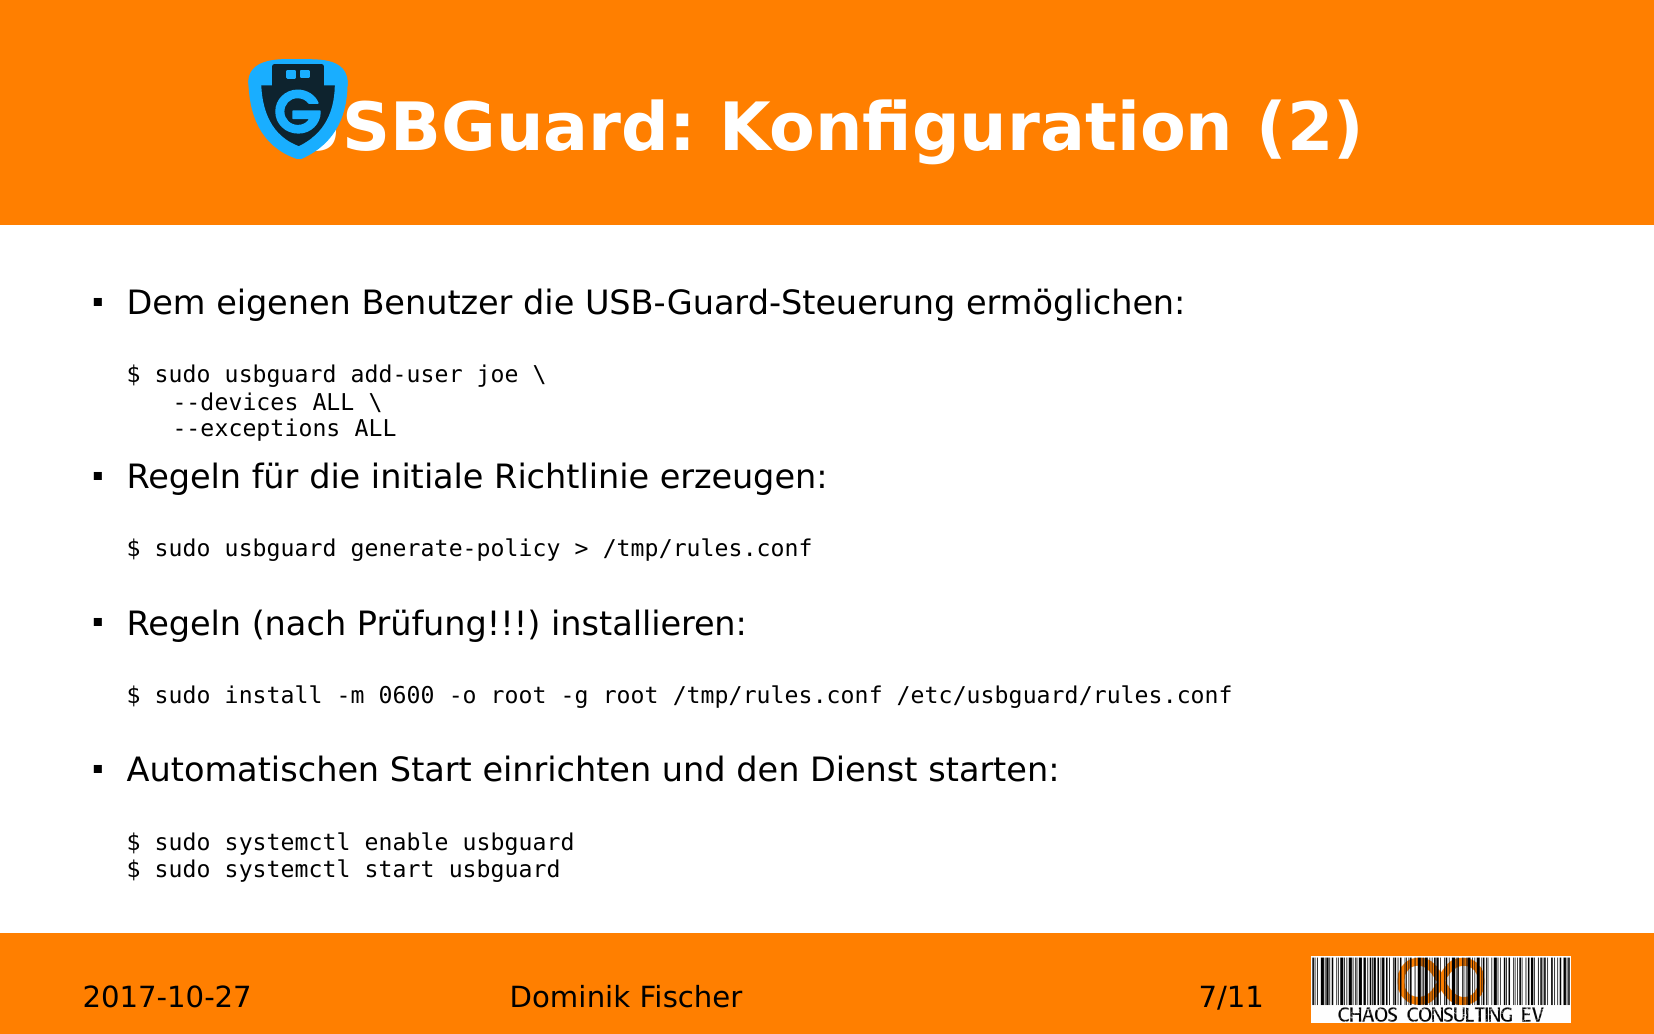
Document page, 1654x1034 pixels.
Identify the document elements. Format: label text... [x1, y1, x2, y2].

list Dem eigenen Benutzer die USB-Guard-Steuerung ermöglichen: $ sudo usbguard add-user joe \ --devices ALL \ --exceptions ALL Regeln für die initiale Richtlinie erzeugen: $ sudo usbguard generate-policy > /tmp/rules.conf Regeln (nach Prüfung!!!) installieren: $ sudo install -m 0600 -o root -g root /tmp/rules.conf /etc/usbguard/rules.conf Automatischen Start einrichten und den Dienst starten: $ sudo systemctl enable usbguard $ sudo systemctl start usbguard [82, 283, 1571, 883]
title USBGuard: Konfiguration (2) [82, 41, 1571, 214]
picture [248, 59, 348, 159]
picture [1311, 956, 1571, 1023]
